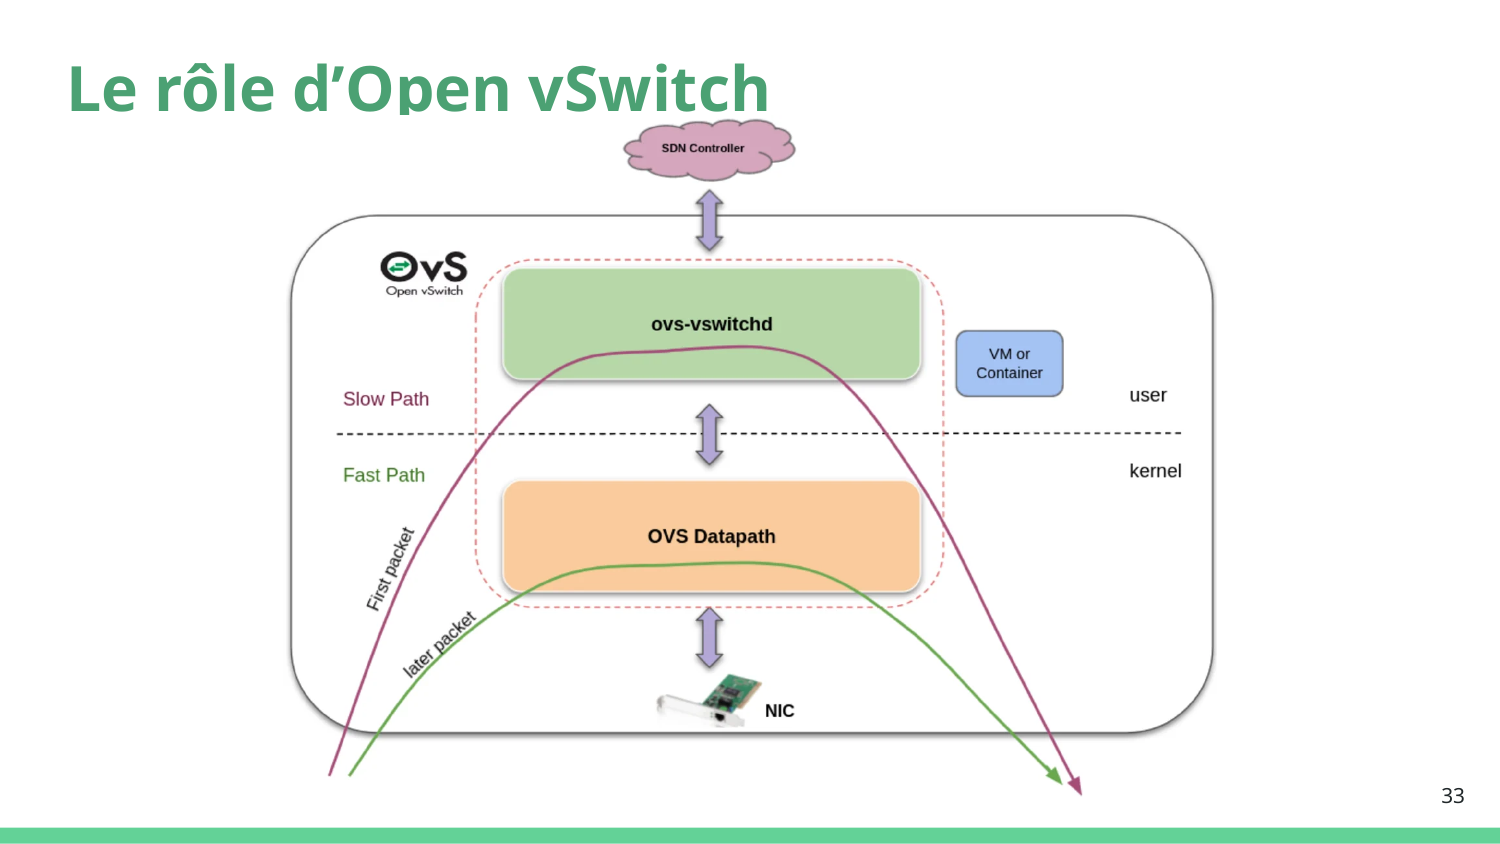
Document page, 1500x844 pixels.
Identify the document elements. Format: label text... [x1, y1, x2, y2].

title Le rôle d’Open vSwitch [51, 23, 1449, 117]
picture [283, 115, 1217, 798]
slide_number <numéro> [1389, 764, 1480, 830]
